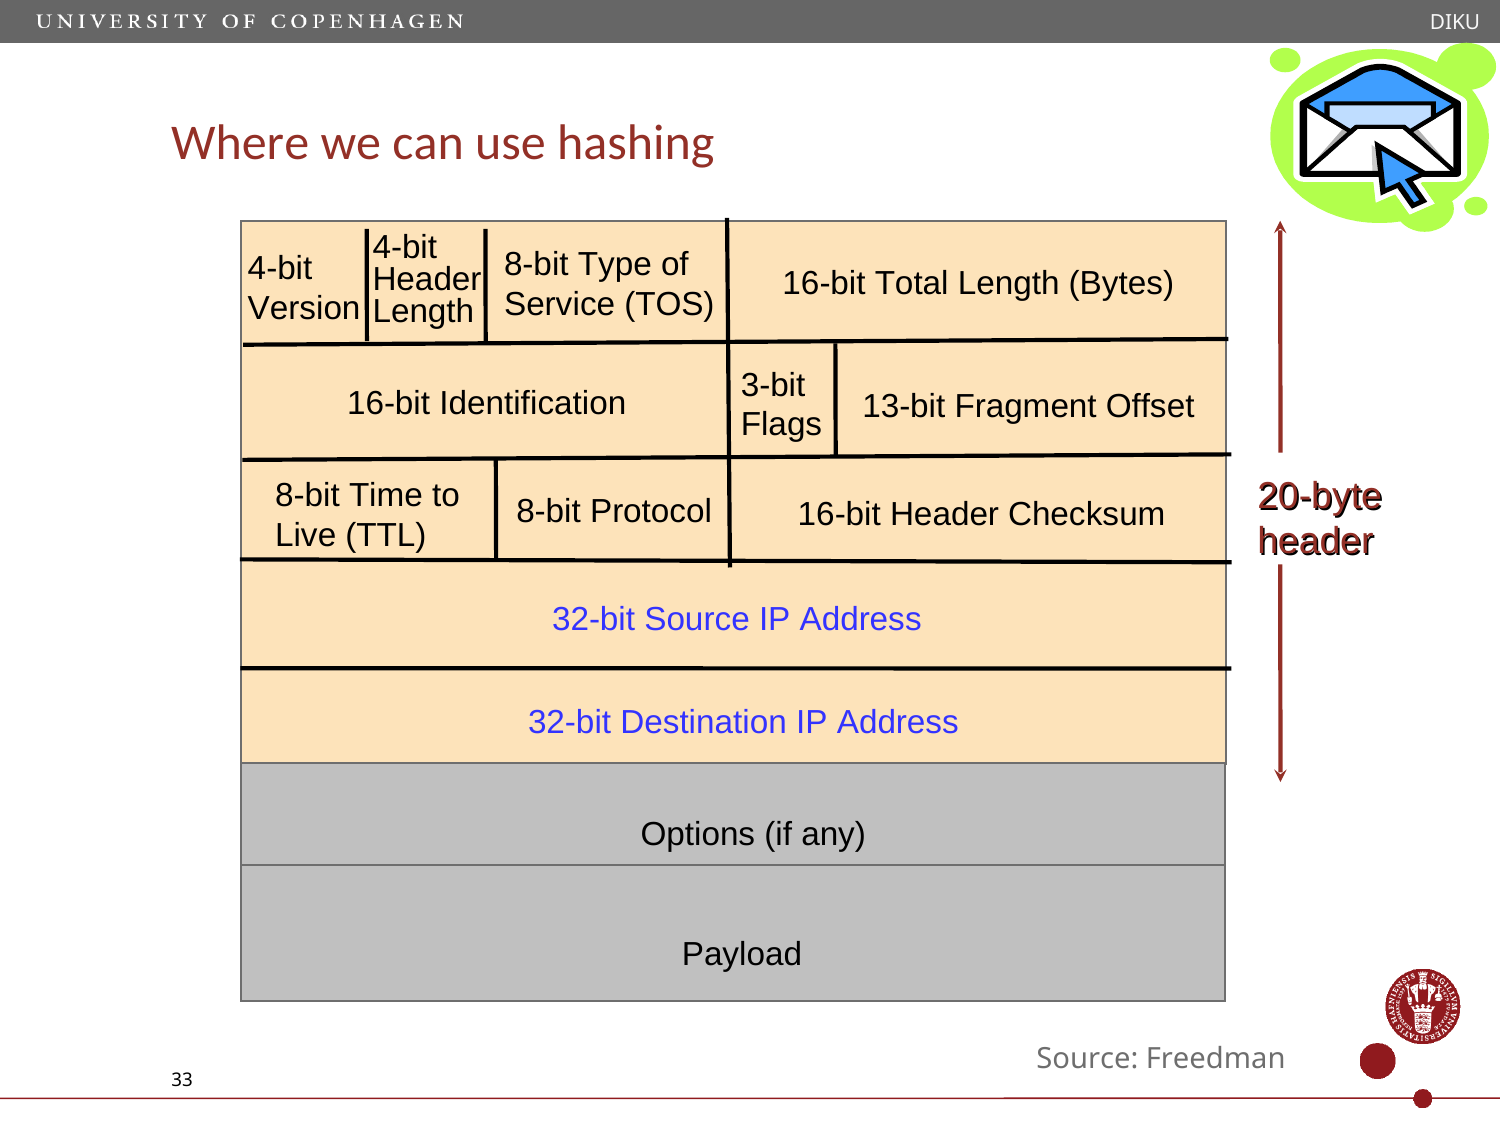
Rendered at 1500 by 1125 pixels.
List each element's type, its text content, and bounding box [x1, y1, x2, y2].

text_box 3-bit Flags [726, 355, 838, 450]
text_box [370, 337, 483, 341]
text_box [240, 562, 1227, 666]
picture [0, 910, 1500, 1122]
text_box DIKU [469, 0, 1495, 43]
text_box 4-bit Version [232, 238, 357, 334]
text_box 8-bit Protocol [501, 481, 728, 537]
text_box [240, 221, 725, 238]
text_box 8-bit Time to Live (TTL) [260, 465, 485, 561]
text_box Source: Freedman [1021, 1031, 1341, 1083]
text_box Payload [666, 925, 818, 980]
text_box [240, 671, 1227, 1001]
text_box Options (if any) [625, 804, 882, 859]
text_box [488, 330, 725, 341]
text_box [838, 342, 1227, 454]
text_box 16-bit Total Length (Bytes) [767, 254, 1190, 309]
text_box [240, 334, 726, 558]
text_box <number> [171, 1067, 522, 1092]
text_box 8-bit Type of Service (TOS) [489, 235, 730, 330]
text_box [498, 460, 727, 558]
text_box 32-bit Destination IP Address [513, 692, 975, 748]
text_box 4-bit Header Length [357, 226, 497, 337]
text_box [731, 344, 833, 355]
text_box [732, 457, 1227, 560]
text_box 16-bit Header Checksum [782, 484, 1181, 540]
text_box 32-bit Source IP Address [537, 590, 938, 645]
text_box Where we can use hashing [171, 75, 1269, 171]
picture [1269, 42, 1497, 232]
text_box 20-byte header [1242, 463, 1397, 569]
text_box 16-bit Identification [332, 374, 642, 429]
text_box [732, 450, 833, 455]
text_box 13-bit Fragment Offset [847, 377, 1211, 432]
text_box [730, 221, 1227, 339]
